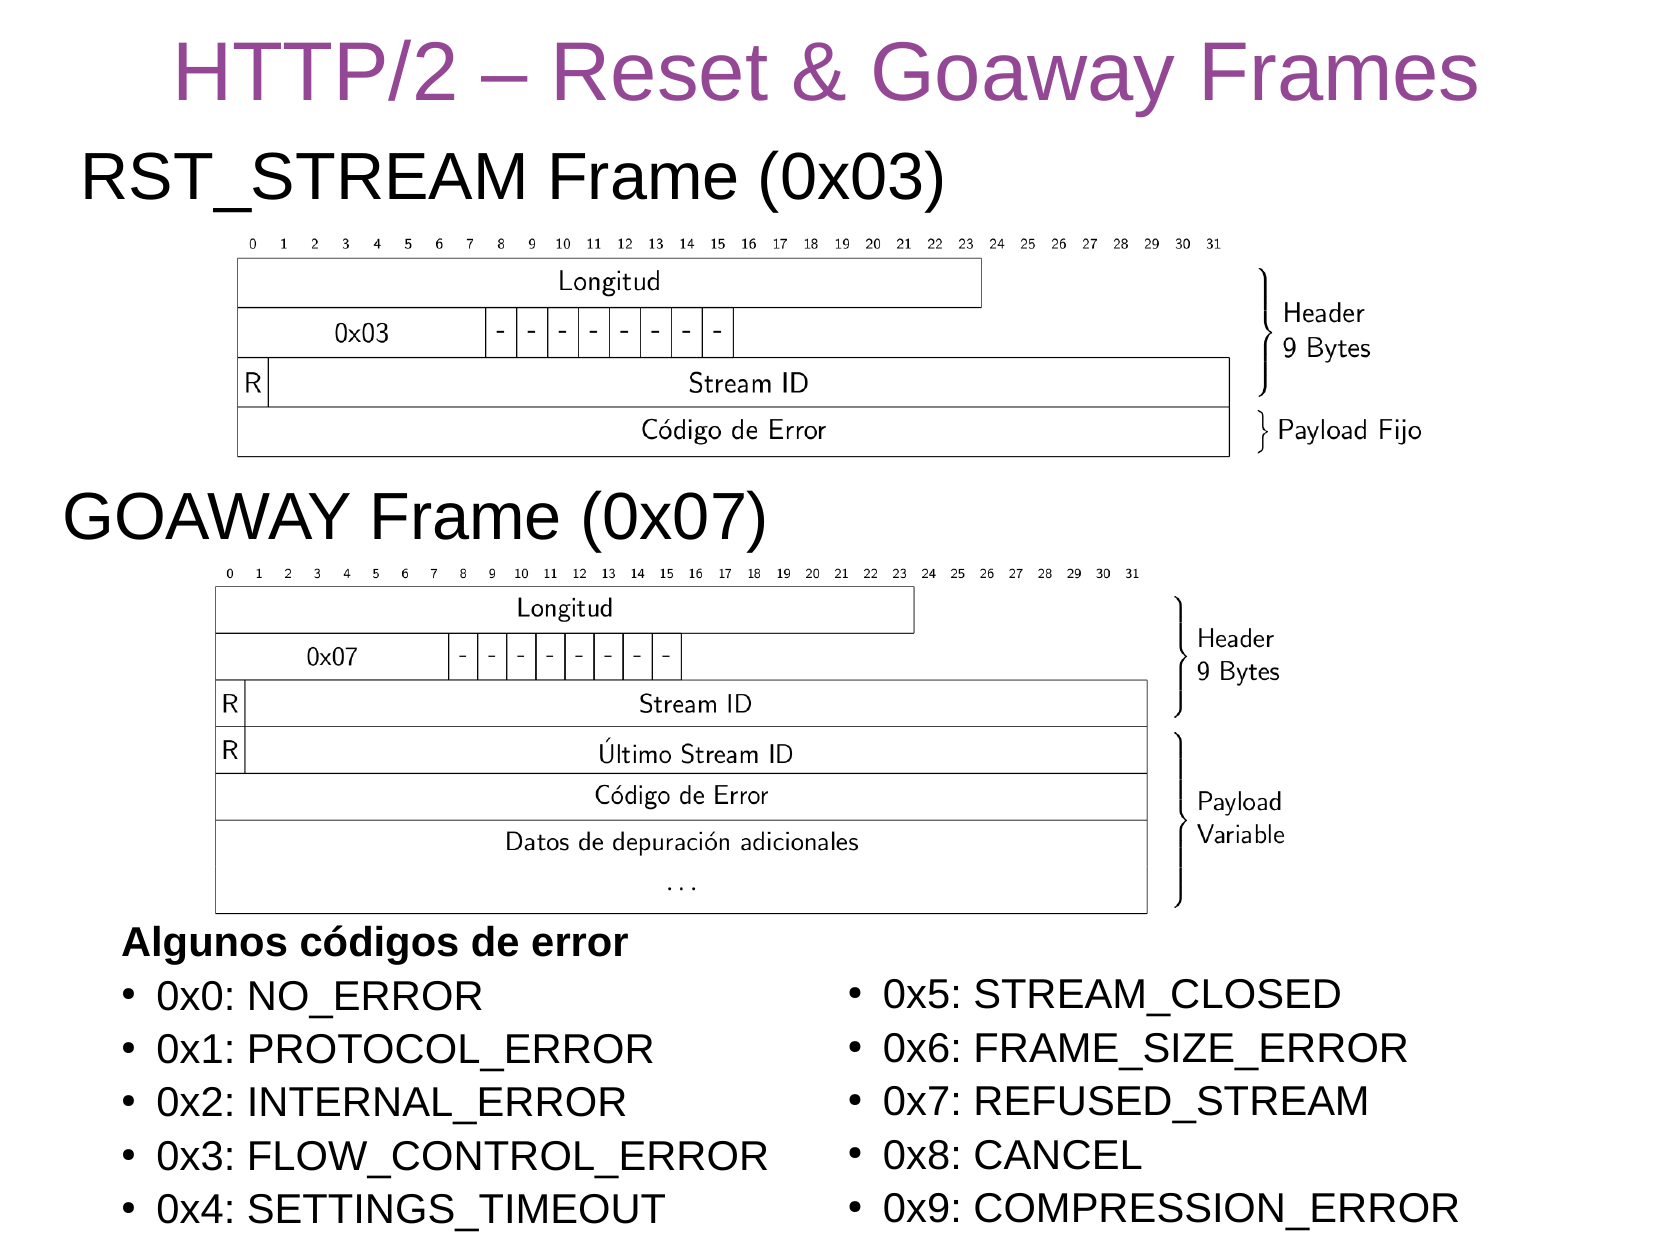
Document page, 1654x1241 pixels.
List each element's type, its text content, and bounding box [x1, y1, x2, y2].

text_box GOAWAY Frame (0x07) [47, 471, 785, 562]
text_box 0x5: STREAM_CLOSED 0x6: FRAME_SIZE_ERROR 0x7: REFUSED_STREAM 0x8: CANCEL 0x9: COMPRESSION_ERROR [832, 956, 1577, 1239]
text_box Algunos códigos de error 0x0: NO_ERROR 0x1: PROTOCOL_ERROR 0x2: INTERNAL_ERROR 0x3: FLOW_CONTROL_ERROR 0x4: SETTINGS_TIMEOUT [106, 904, 792, 1241]
title HTTP/2 – Reset & Goaway Frames [11, 13, 1642, 130]
text_box RST_STREAM Frame (0x03) [65, 131, 963, 222]
picture [227, 231, 1426, 461]
picture [208, 560, 1288, 917]
